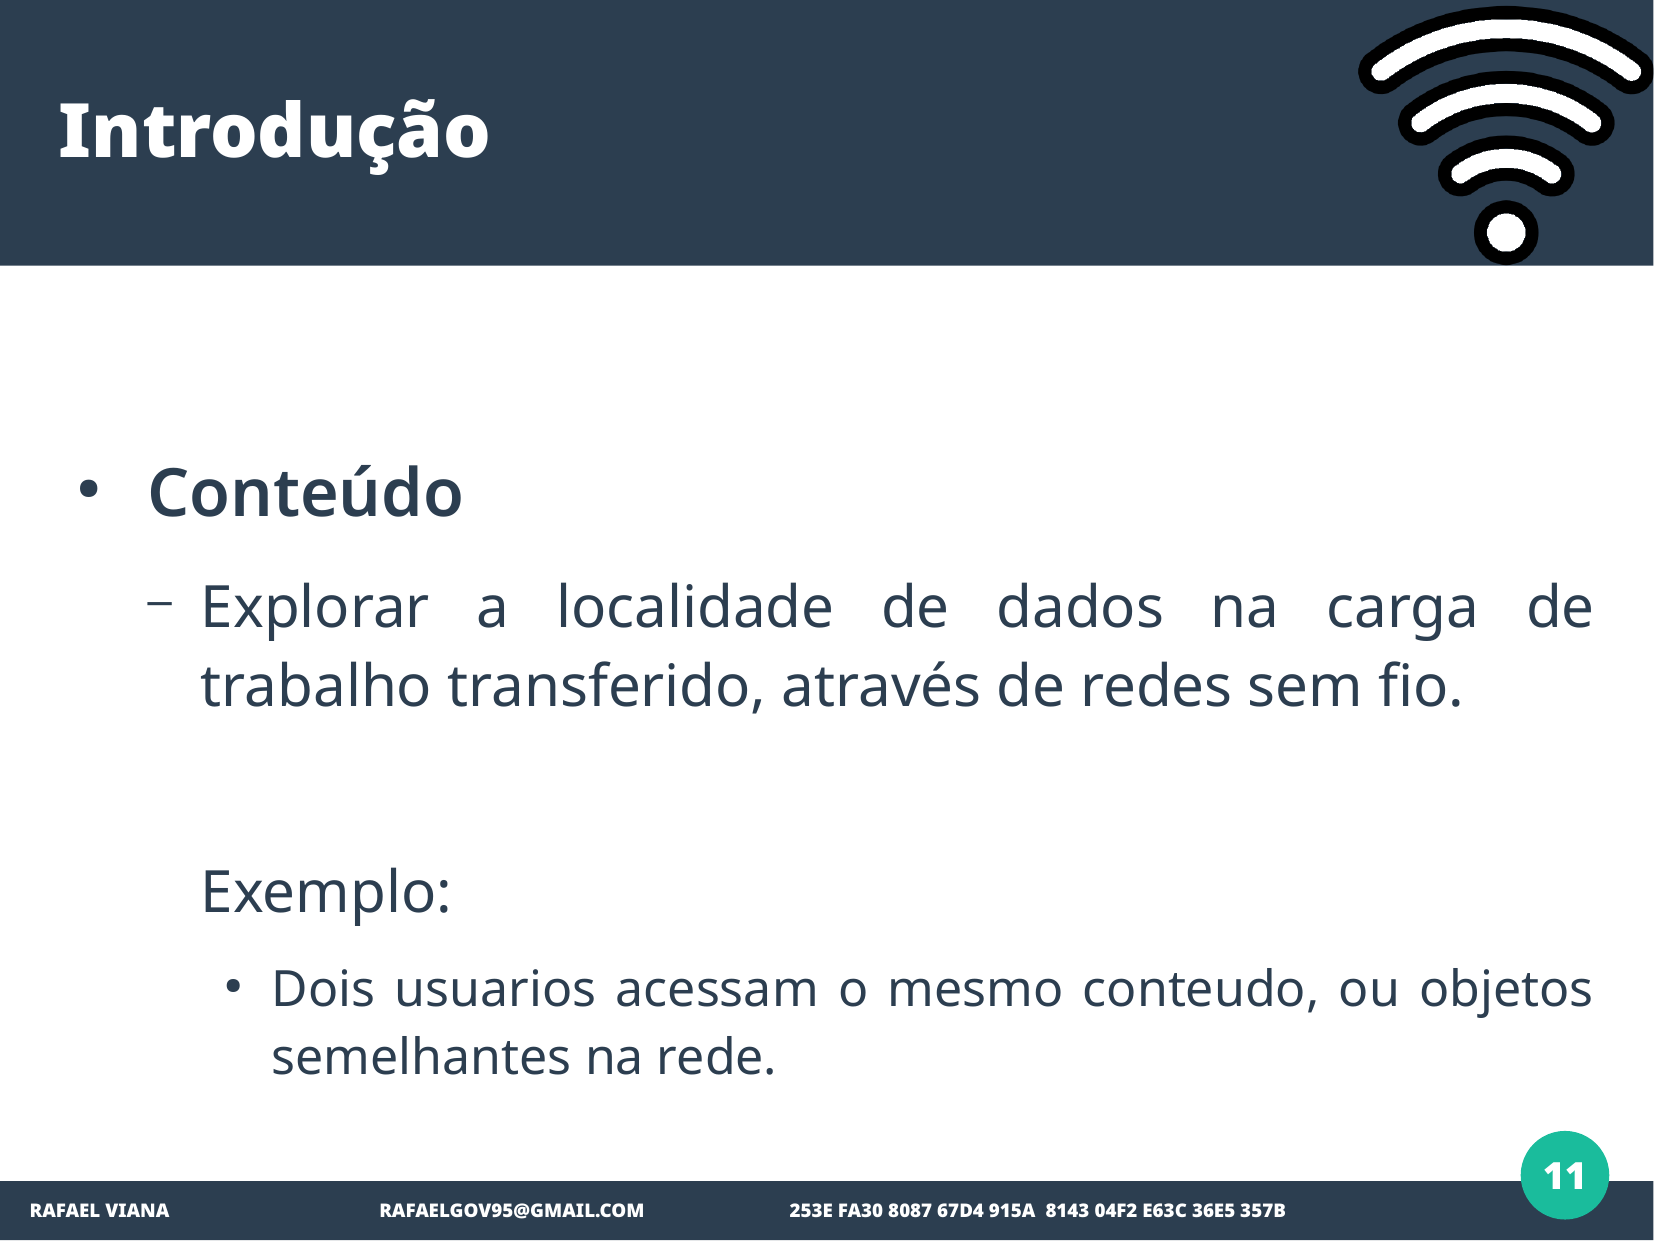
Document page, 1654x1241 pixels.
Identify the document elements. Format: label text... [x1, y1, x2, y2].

title Introdução [59, 49, 1358, 207]
picture [1358, 0, 1654, 283]
list Conteúdo Explorar a localidade de dados na carga de trabalho transferido, através de redes sem fio. Exemplo: Dois usuarios acessam o mesmo conteudo, ou objetos semelhantes na rede. [59, 324, 1595, 1152]
text_box RAFAEL VIANA RAFAELGOV95@GMAIL.COM 253E FA30 8087 67D4 915A 8143 04F2 E63C 36E5 357B [29, 1181, 1654, 1241]
